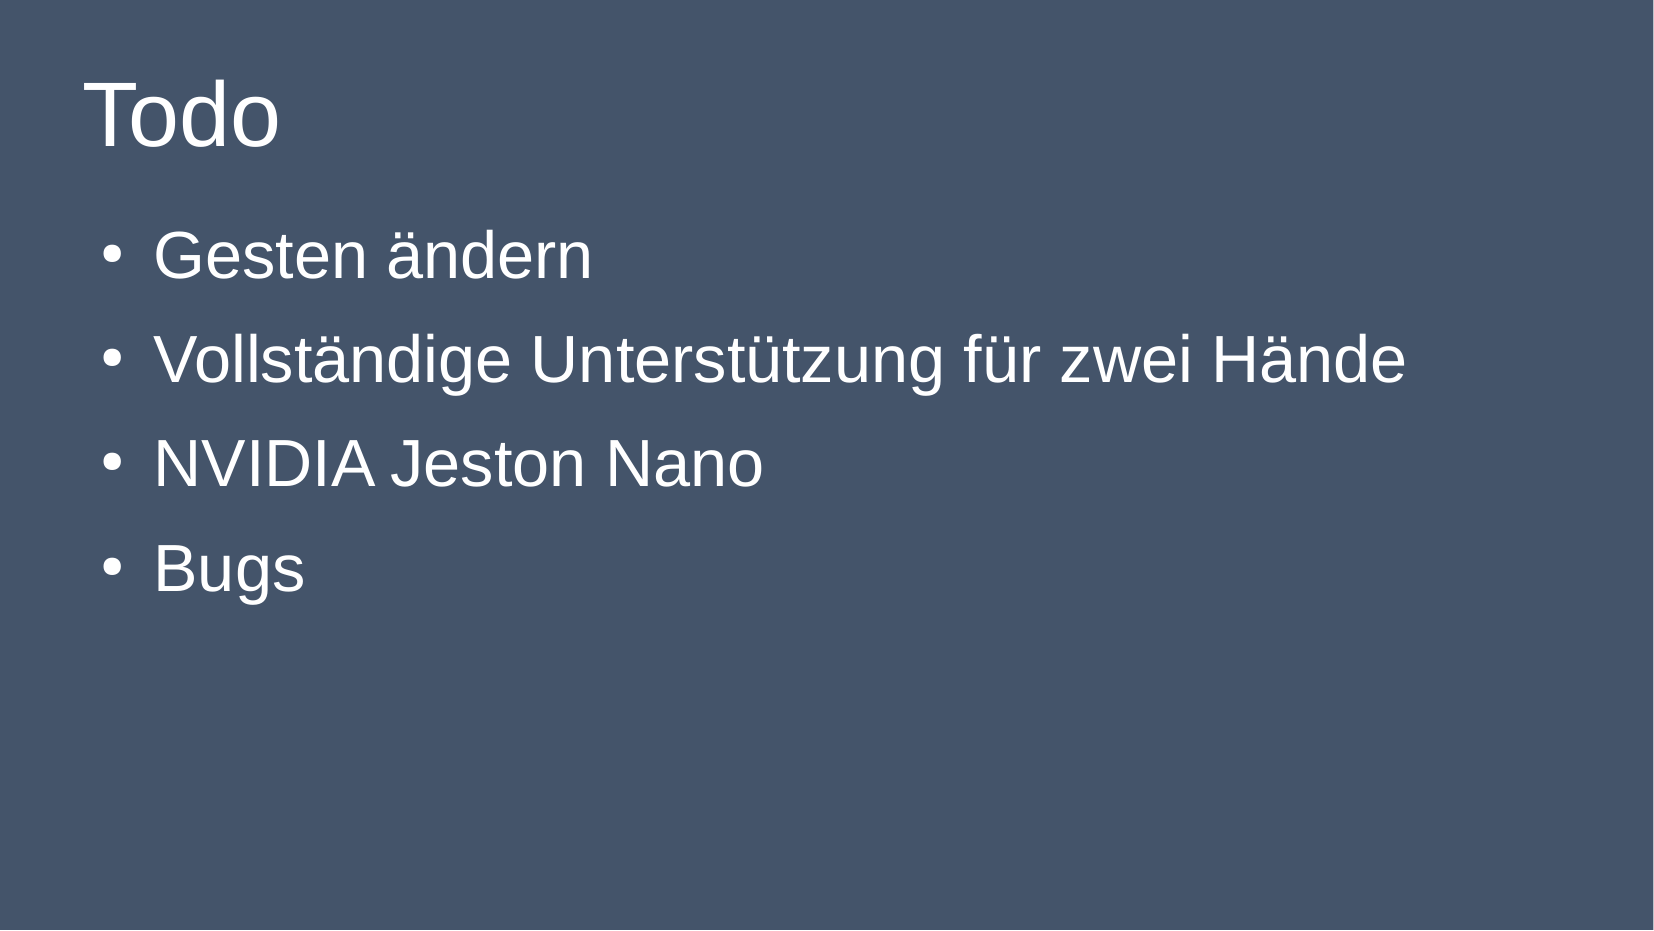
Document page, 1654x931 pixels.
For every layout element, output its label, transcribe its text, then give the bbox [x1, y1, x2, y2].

title Todo [82, 37, 1571, 193]
list Gesten ändern Vollständige Unterstützung für zwei Hände NVIDIA Jeston Nano Bugs [82, 217, 1571, 758]
